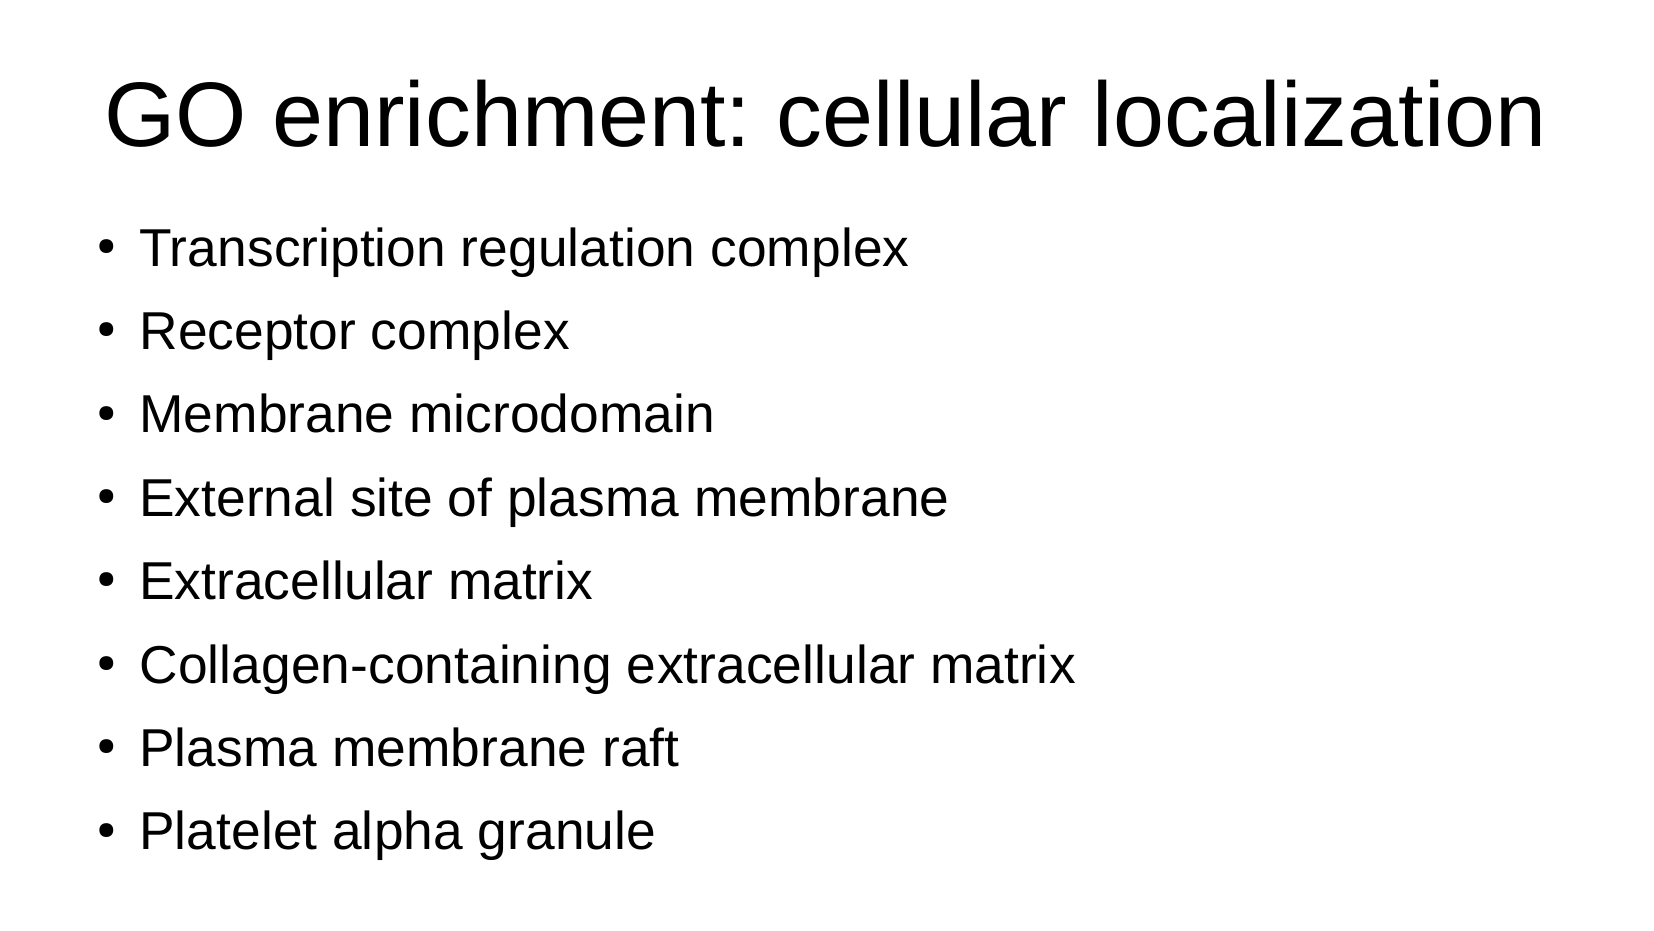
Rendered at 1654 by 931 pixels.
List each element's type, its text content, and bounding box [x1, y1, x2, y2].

title GO enrichment: cellular localization [82, 37, 1571, 193]
list Transcription regulation complex Receptor complex Membrane microdomain External site of plasma membrane Extracellular matrix Collagen-containing extracellular matrix Plasma membrane raft Platelet alpha granule [82, 217, 1571, 863]
